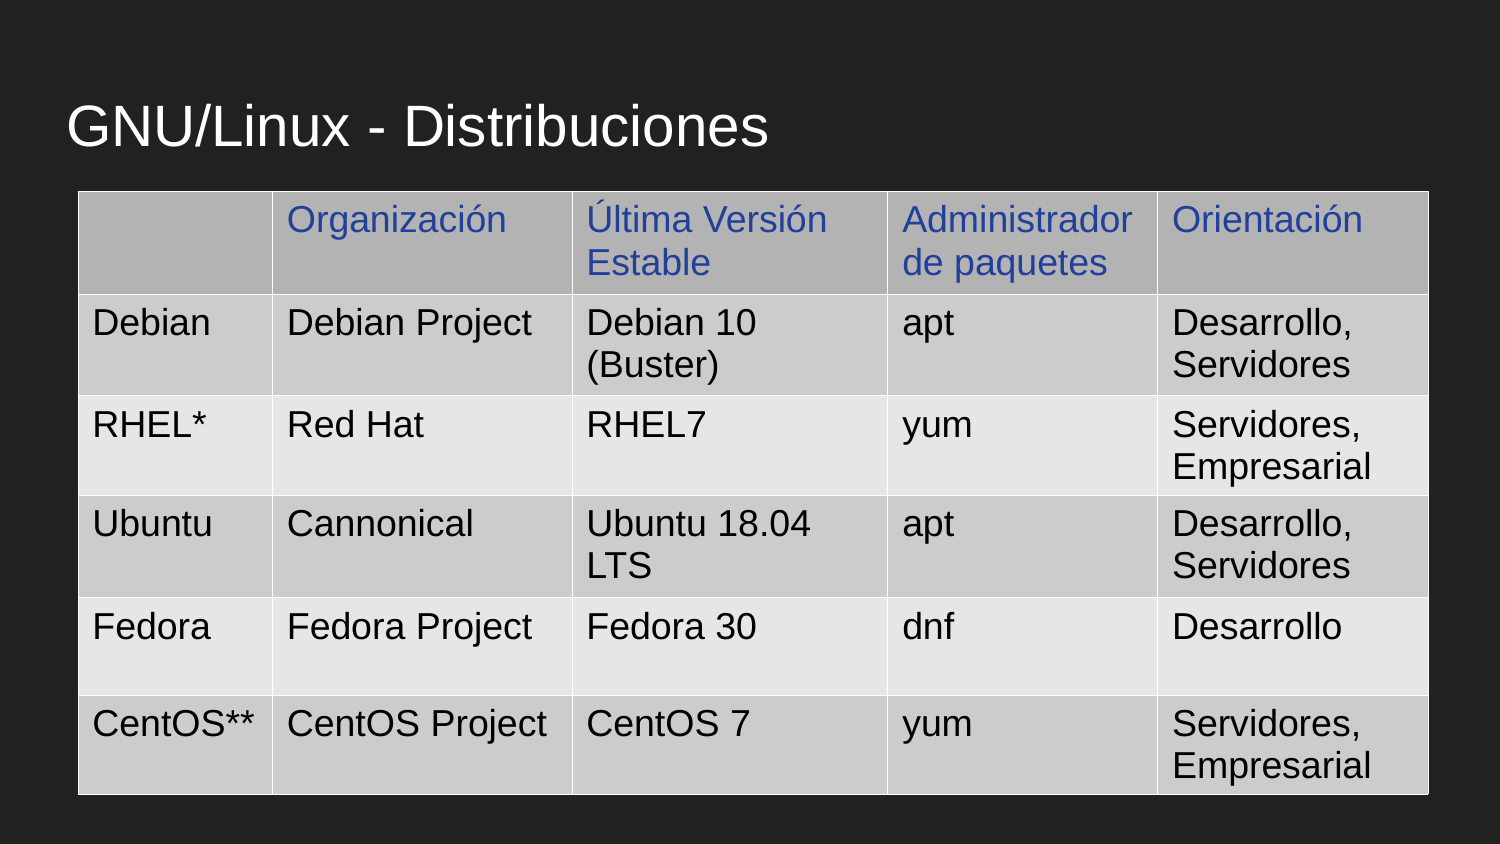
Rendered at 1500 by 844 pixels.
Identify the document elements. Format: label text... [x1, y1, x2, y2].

table_cell Fedora Project [273, 598, 572, 695]
table_cell CentOS 7 [573, 696, 887, 794]
table_cell Servidores, Empresarial [1158, 696, 1428, 794]
table_cell Desarrollo, Servidores [1158, 496, 1428, 597]
table_cell Debian [79, 295, 272, 395]
table_cell Fedora [79, 598, 272, 695]
table_cell Debian Project [273, 295, 572, 395]
title GNU/Linux - Distribuciones [51, 72, 1449, 167]
table_cell Desarrollo, Servidores [1158, 295, 1428, 395]
table_cell Desarrollo [1158, 598, 1428, 695]
table_cell Cannonical [273, 496, 572, 597]
table_header Orientación [1158, 192, 1428, 294]
table_cell Ubuntu [79, 496, 272, 597]
table_cell dnf [888, 598, 1157, 695]
table_cell yum [888, 696, 1157, 794]
table_cell Red Hat [273, 396, 572, 495]
table_cell Ubuntu 18.04 LTS [573, 496, 887, 597]
table_cell apt [888, 295, 1157, 395]
table_cell CentOS Project [273, 696, 572, 794]
table_cell RHEL7 [573, 396, 887, 495]
table_cell RHEL* [79, 396, 272, 495]
table_header [79, 192, 272, 294]
table_cell yum [888, 396, 1157, 495]
table_cell apt [888, 496, 1157, 597]
table_header Última Versión Estable [573, 192, 887, 294]
table_cell Debian 10 (Buster) [573, 295, 887, 395]
table_cell Fedora 30 [573, 598, 887, 695]
table_cell Servidores, Empresarial [1158, 396, 1428, 495]
table_header Administrador de paquetes [888, 192, 1157, 294]
table_header Organización [273, 192, 572, 294]
table_cell CentOS** [79, 696, 272, 794]
